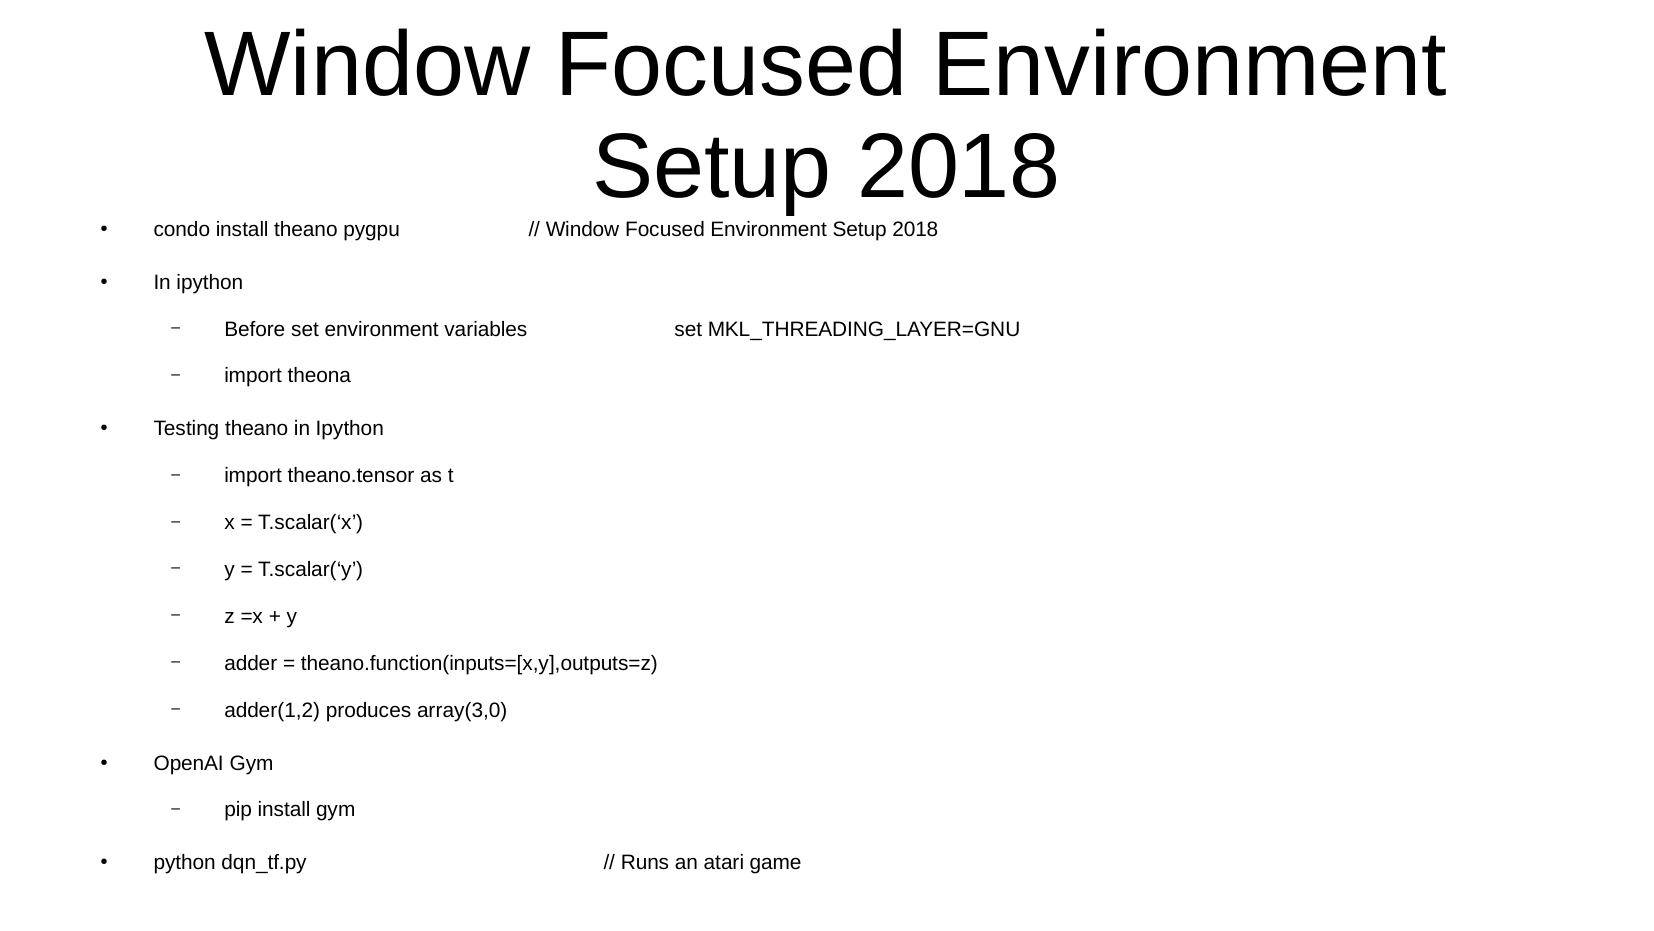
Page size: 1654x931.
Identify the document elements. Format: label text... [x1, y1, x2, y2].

list condo install theano pygpu // Window Focused Environment Setup 2018 In ipython Before set environment variables set MKL_THREADING_LAYER=GNU import theona Testing theano in Ipython import theano.tensor as t x = T.scalar(‘x’) y = T.scalar(‘y’) z =x + y adder = theano.function(inputs=[x,y],outputs=z) adder(1,2) produces array(3,0) OpenAI Gym pip install gym python dqn_tf.py // Runs an atari game [82, 217, 1636, 916]
title Window Focused Environment Setup 2018 [82, 12, 1571, 217]
